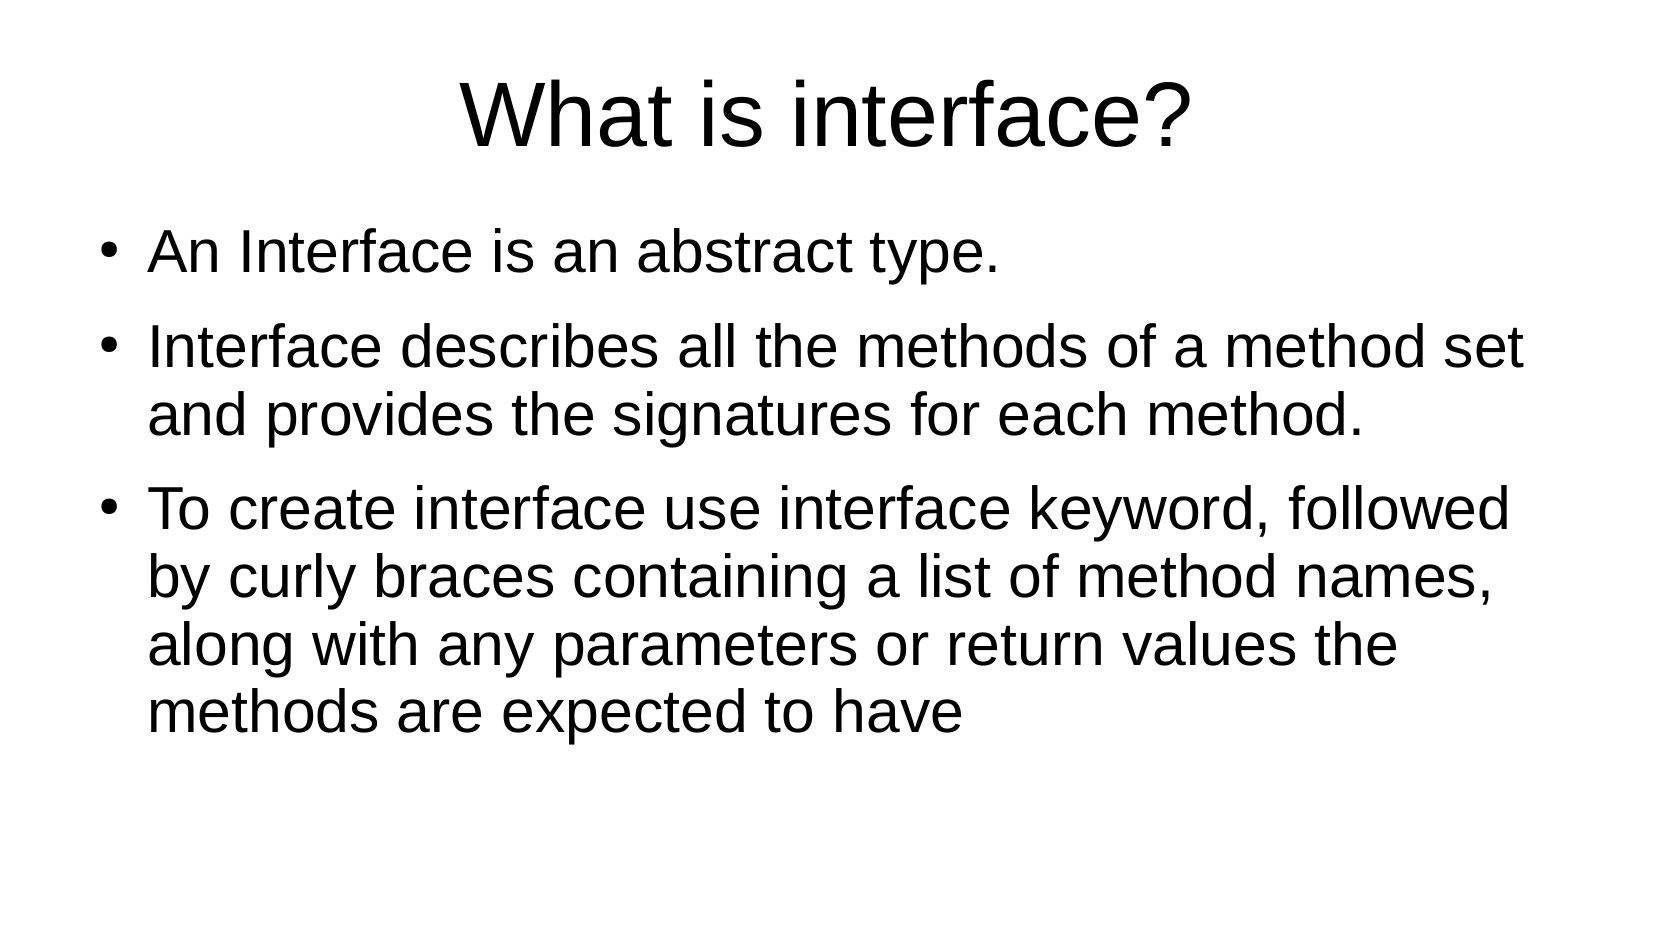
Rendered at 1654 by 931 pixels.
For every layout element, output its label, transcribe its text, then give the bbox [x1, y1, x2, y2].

list An Interface is an abstract type. Interface describes all the methods of a method set and provides the signatures for each method. To create interface use interface keyword, followed by curly braces containing a list of method names, along with any parameters or return values the methods are expected to have [82, 217, 1571, 758]
title What is interface? [82, 37, 1571, 193]
